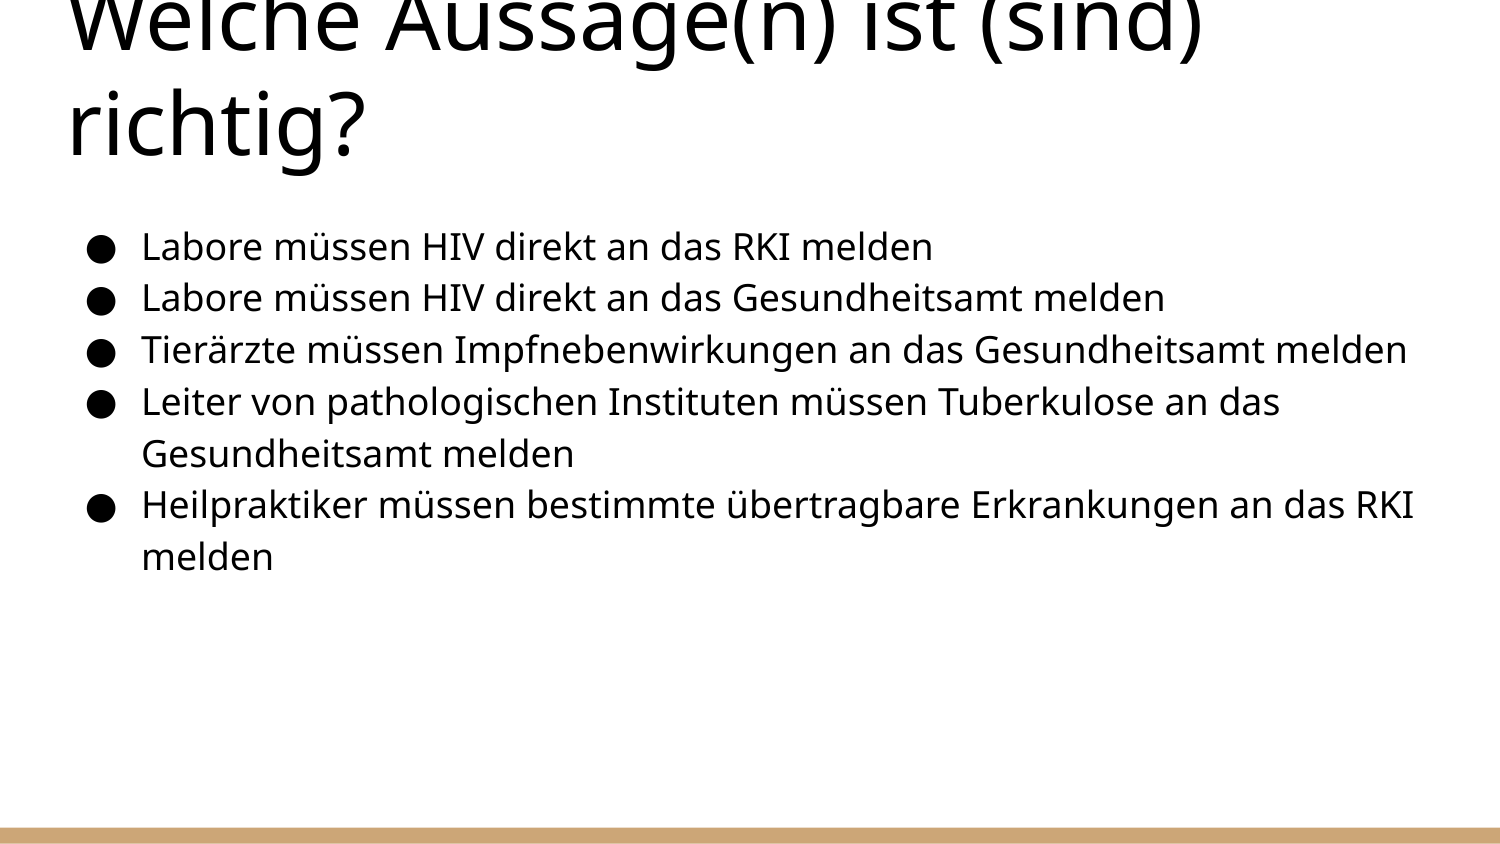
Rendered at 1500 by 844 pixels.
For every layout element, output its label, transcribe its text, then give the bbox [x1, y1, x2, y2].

title Welche Aussage(n) ist (sind) richtig? [51, 51, 1449, 189]
list Labore müssen HIV direkt an das RKI melden Labore müssen HIV direkt an das Gesundheitsamt melden Tierärzte müssen Impfnebenwirkungen an das Gesundheitsamt melden Leiter von pathologischen Instituten müssen Tuberkulose an das Gesundheitsamt melden Heilpraktiker müssen bestimmte übertragbare Erkrankungen an das RKI melden [51, 200, 1449, 752]
